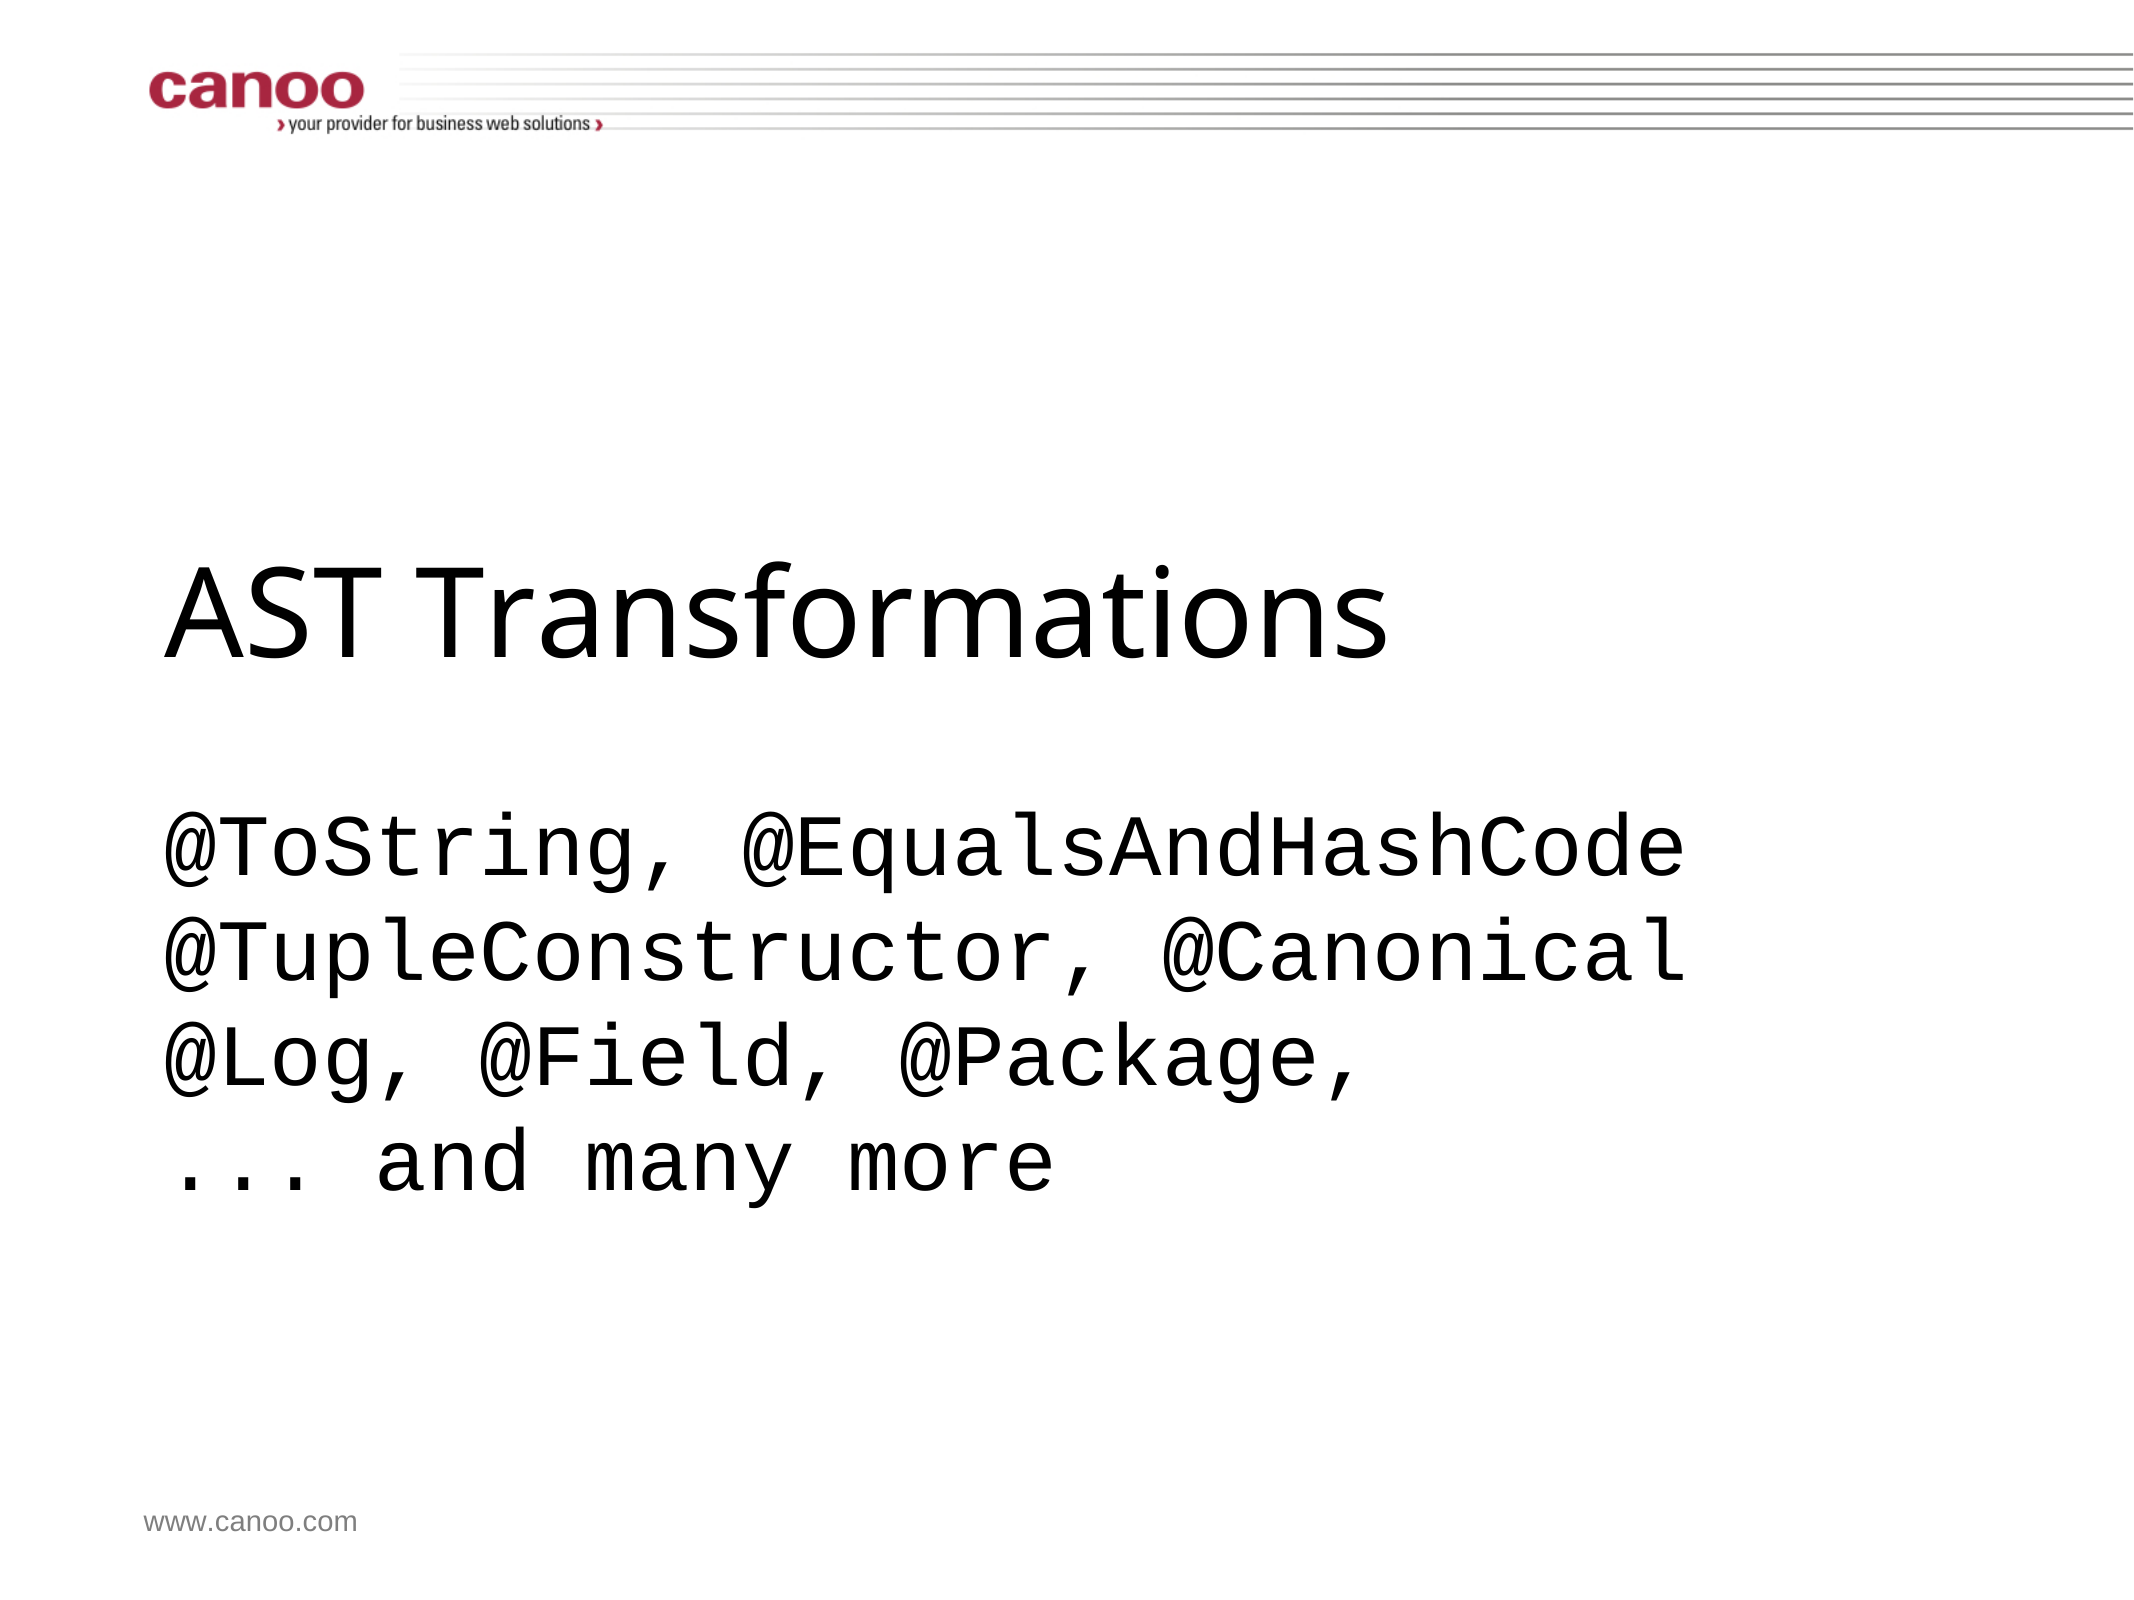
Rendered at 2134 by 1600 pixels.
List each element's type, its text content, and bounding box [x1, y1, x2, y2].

picture [0, 21, 2134, 188]
text_box AST Transformations @ToString, @EqualsAndHashCode @TupleConstructor, @Canonical @Log, @Field, @Package, ... and many more [150, 525, 2134, 1215]
